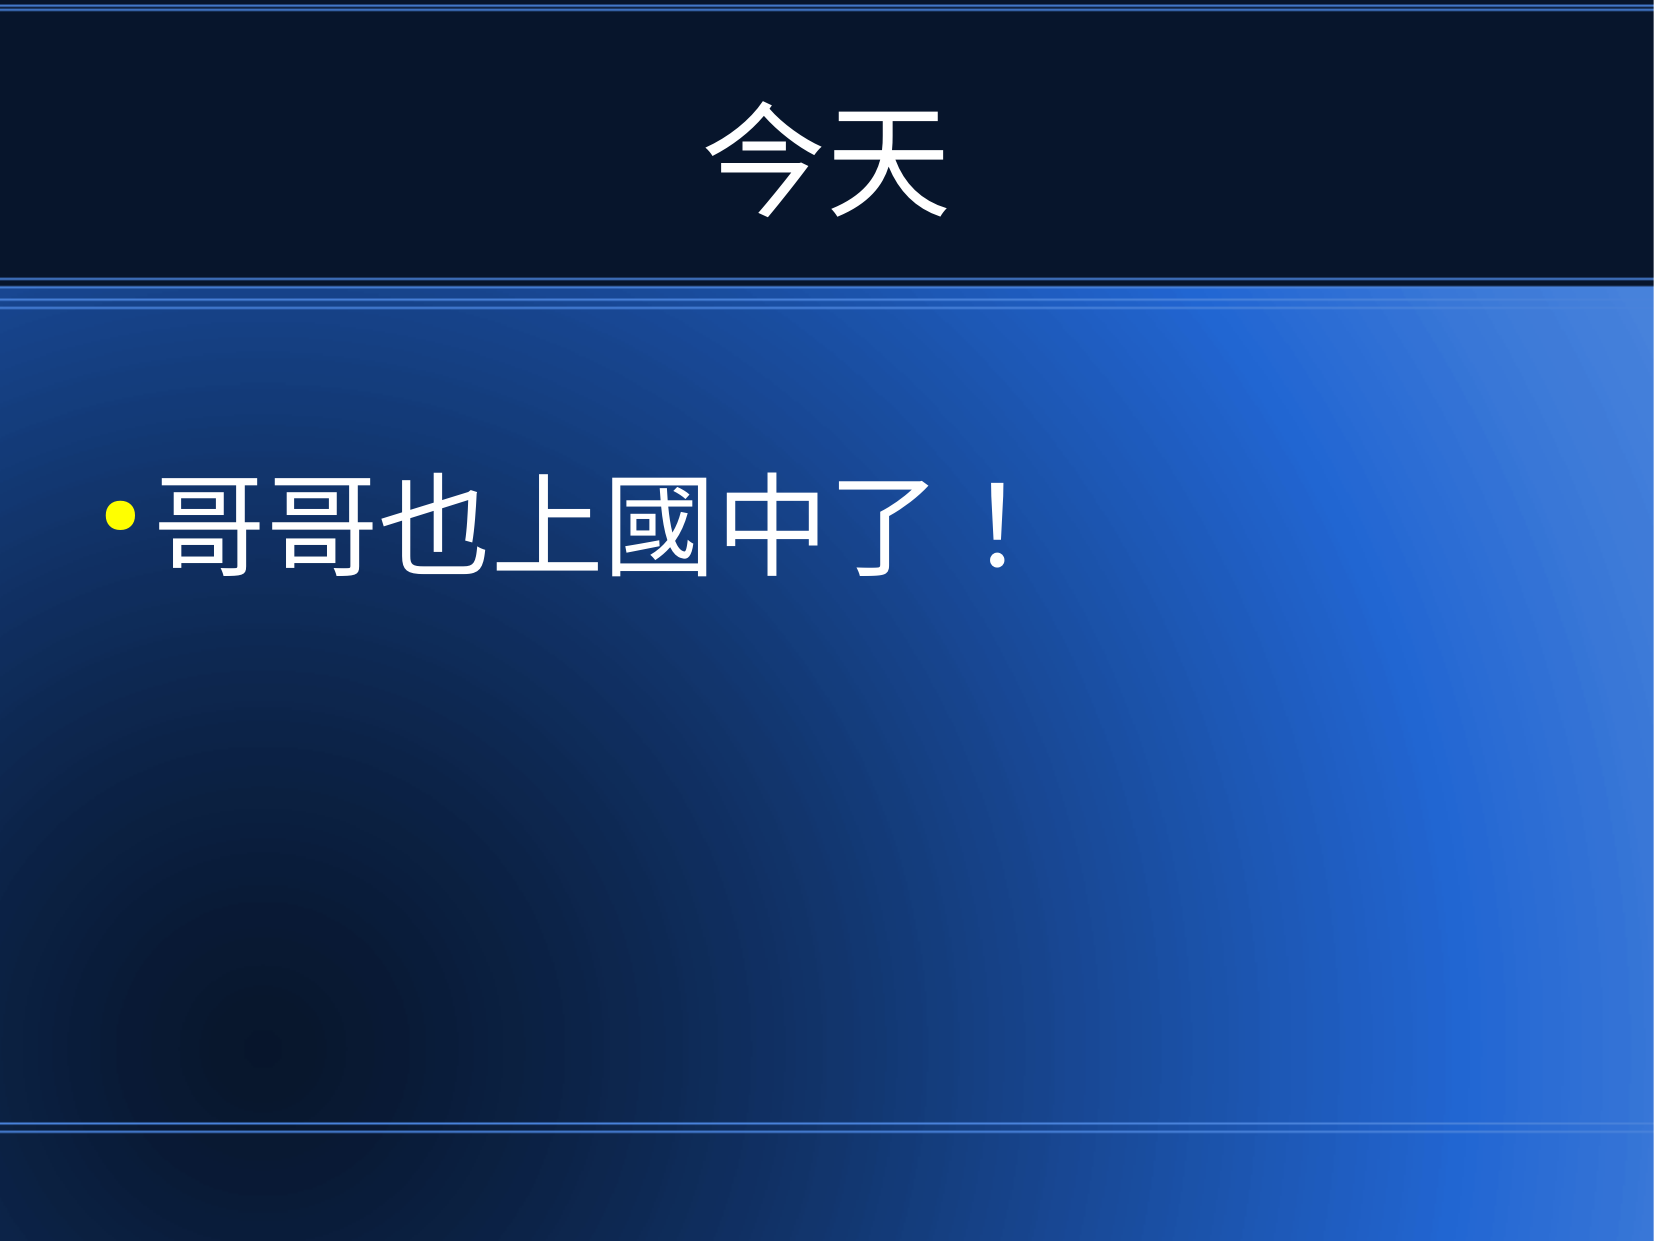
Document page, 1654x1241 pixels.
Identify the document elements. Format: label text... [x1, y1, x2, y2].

title 今天 [82, 49, 1571, 257]
list 哥哥也上國中了！ [82, 355, 1571, 1241]
picture [0, 0, 1654, 1241]
